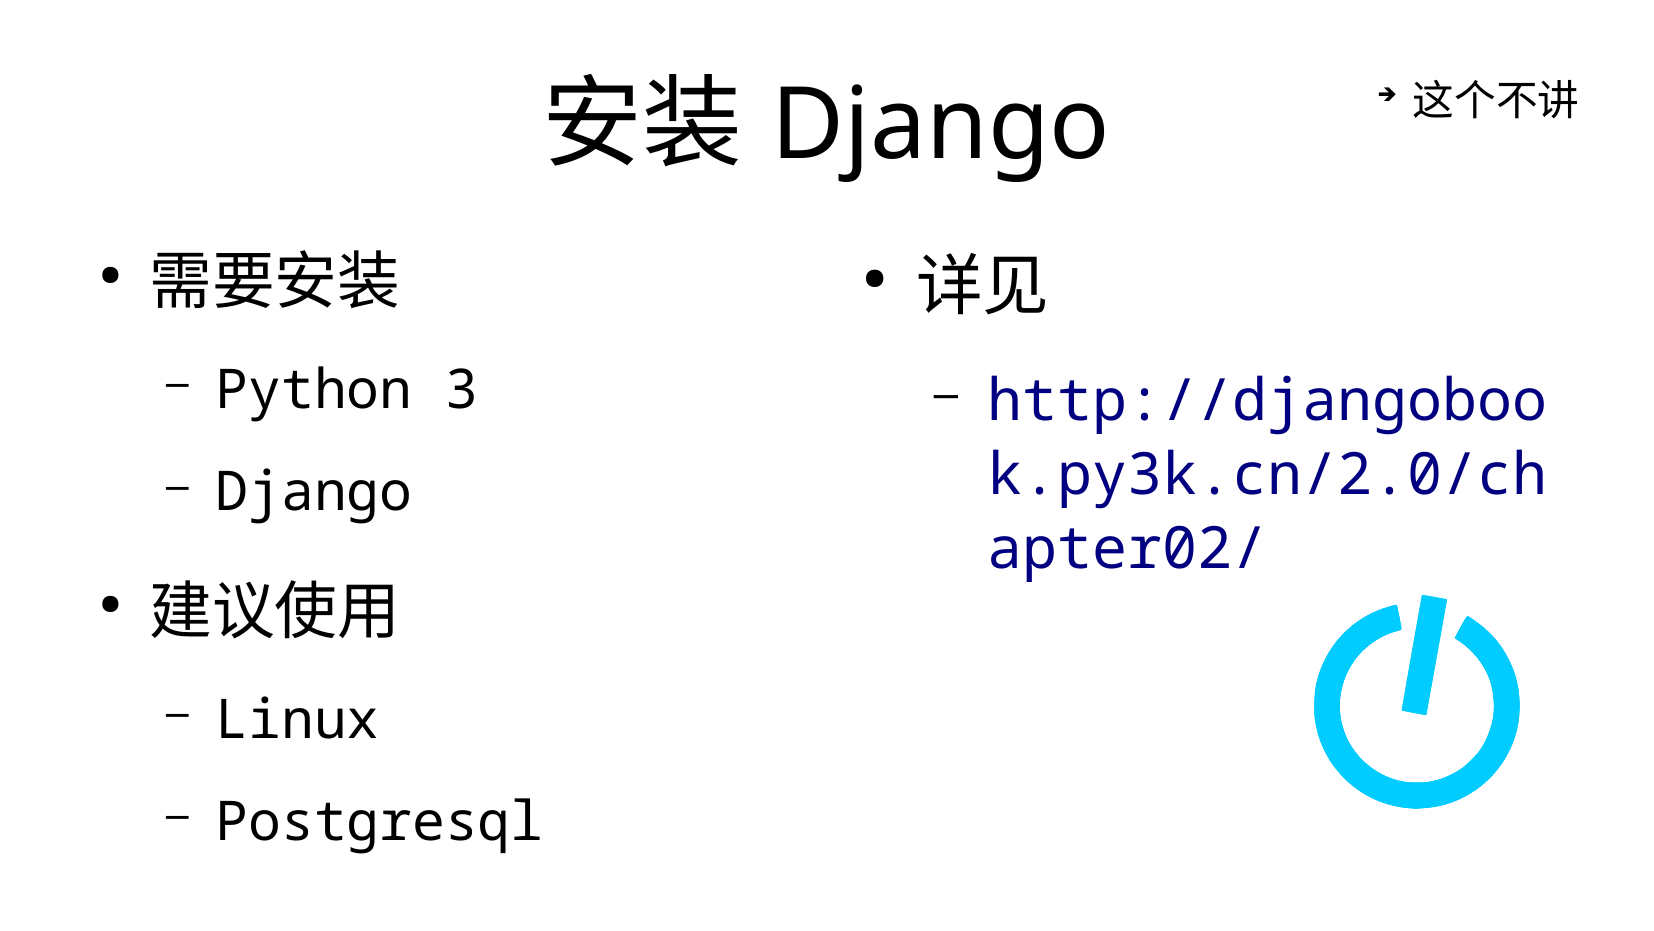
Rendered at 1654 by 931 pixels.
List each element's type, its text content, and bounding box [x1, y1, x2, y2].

list 详见 http://djangobook.py3k.cn/2.0/chapter02/ [845, 217, 1572, 756]
text_box 这个不讲 [1192, 59, 1595, 199]
list 需要安装 Python 3 Django 建议使用 Linux Postgresql [82, 217, 809, 863]
title 安装Django [82, 37, 1571, 193]
